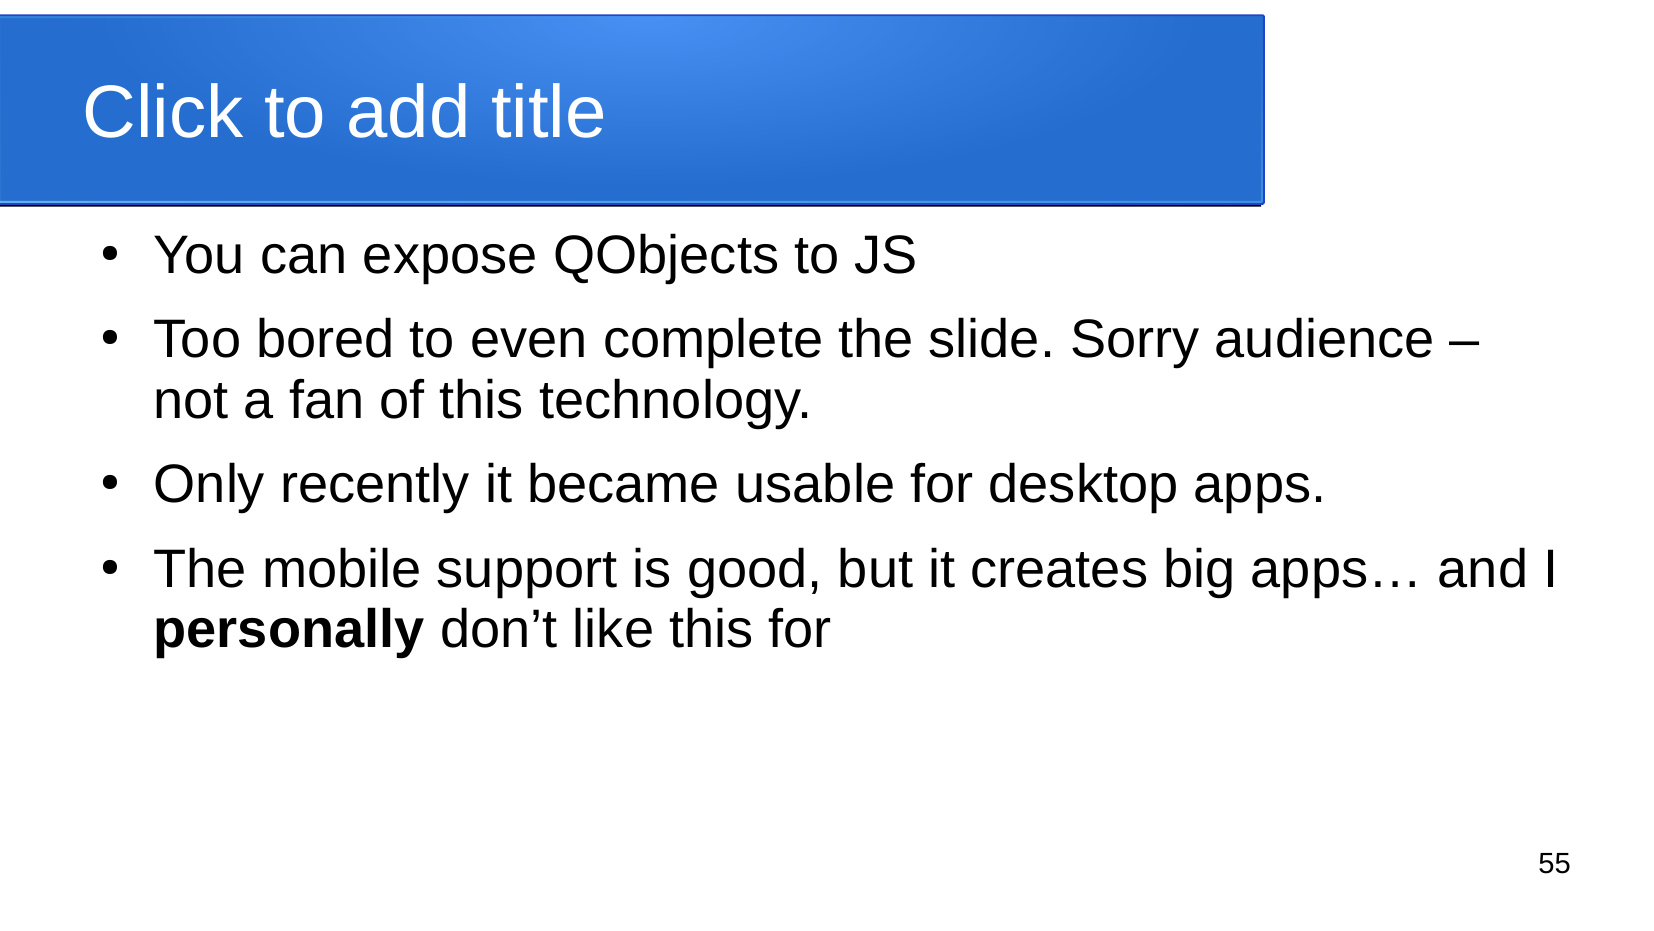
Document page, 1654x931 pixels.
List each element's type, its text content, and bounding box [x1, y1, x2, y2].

title Click to add title [82, 35, 1235, 189]
list You can expose QObjects to JS Too bored to even complete the slide. Sorry audience – not a fan of this technology. Only recently it became usable for desktop apps. The mobile support is good, but it creates big apps… and I personally don’t like this for [82, 224, 1571, 764]
